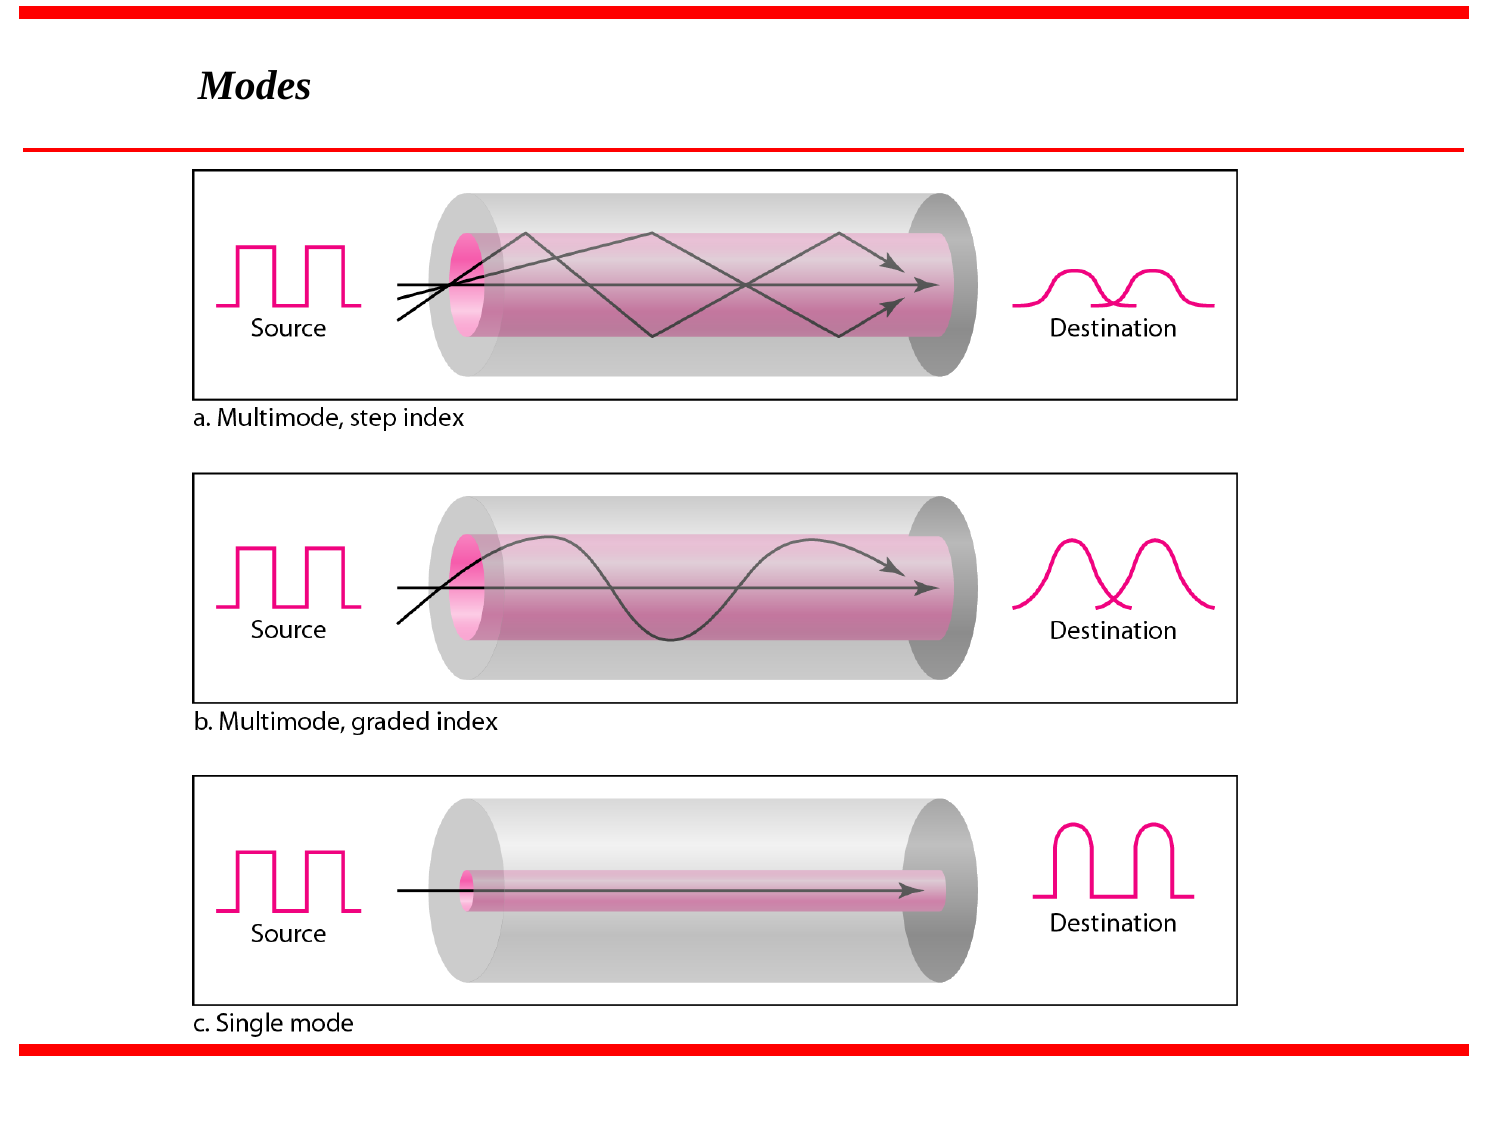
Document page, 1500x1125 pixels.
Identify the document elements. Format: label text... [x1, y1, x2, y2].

picture [192, 169, 1238, 1038]
text_box Modes [183, 50, 327, 116]
